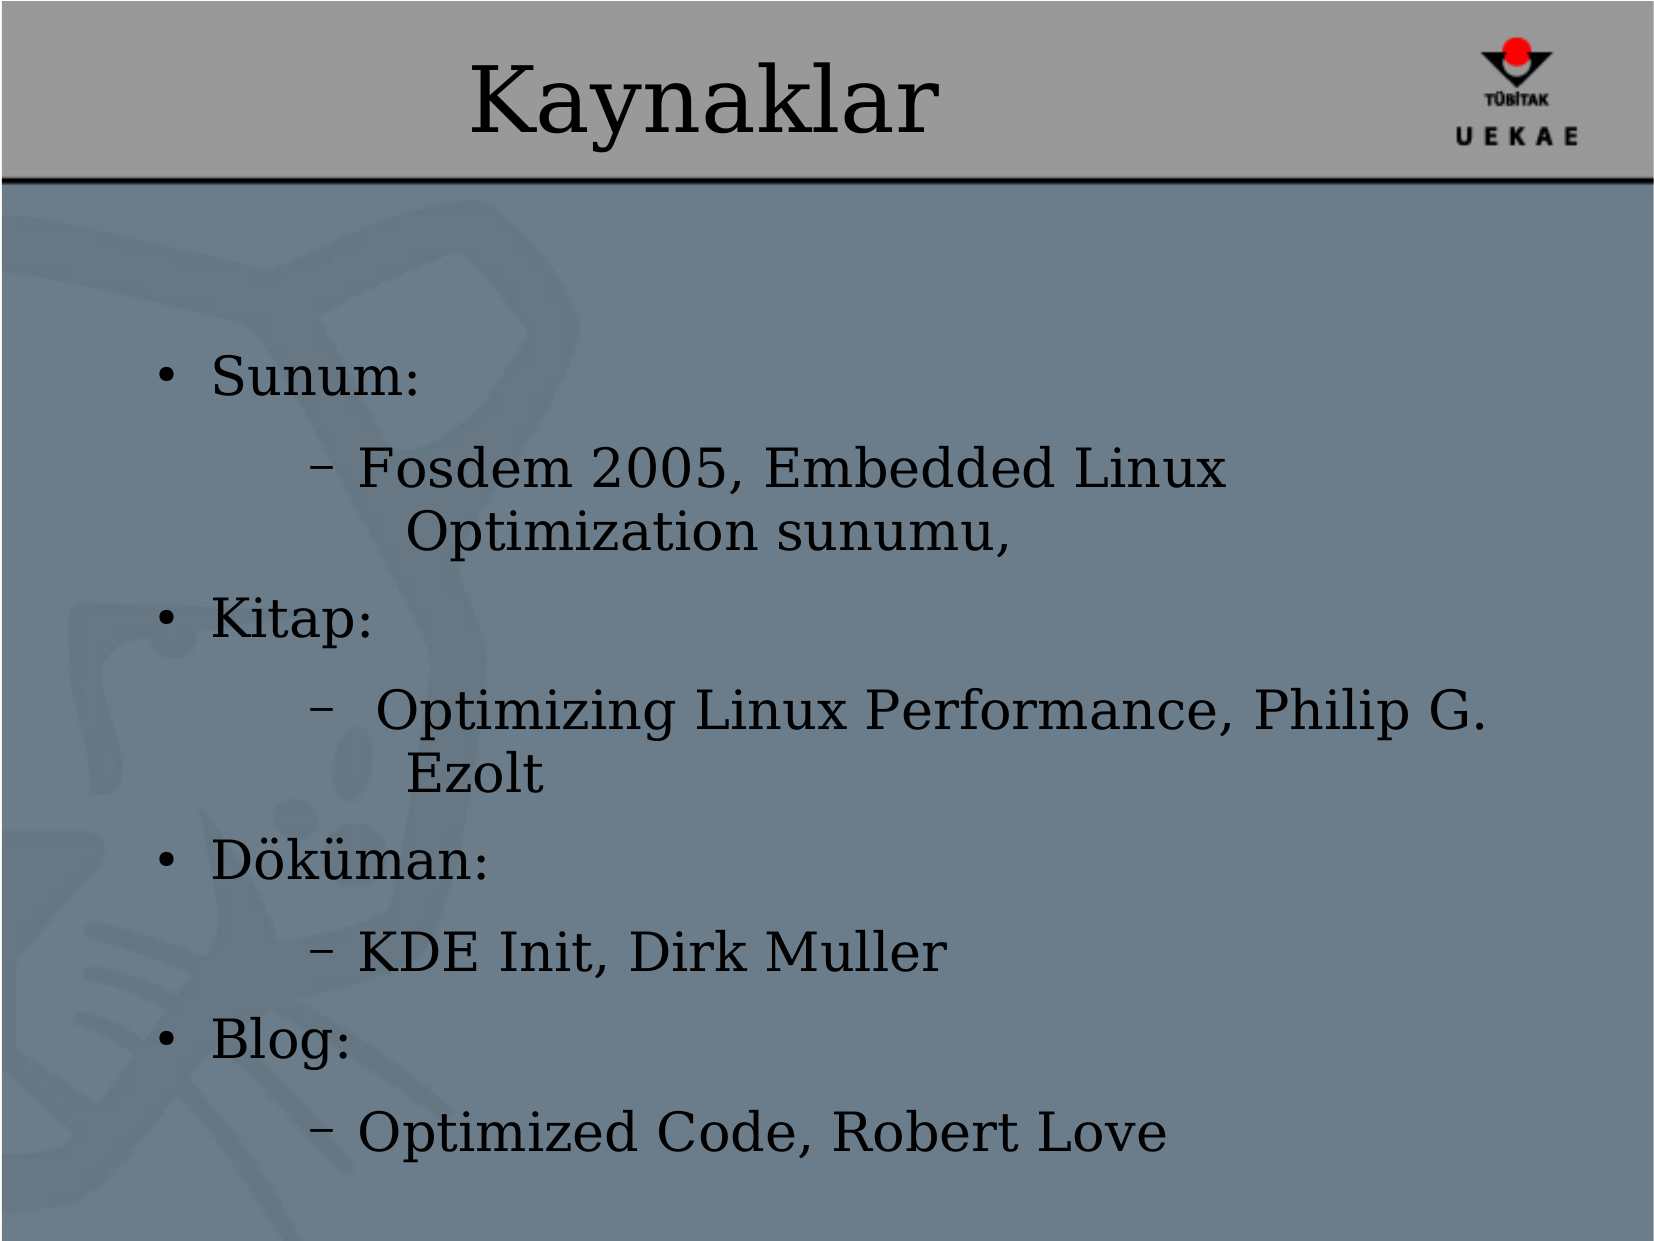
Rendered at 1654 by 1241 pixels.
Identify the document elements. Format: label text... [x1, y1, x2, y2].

list Sunum: Fosdem 2005, Embedded Linux Optimization sunumu, Kitap: Optimizing Linux Performance, Philip G. Ezolt Döküman: KDE Init, Dirk Muller Blog: Optimized Code, Robert Love [121, 344, 1534, 1164]
picture [1, 1, 1654, 1241]
title Kaynaklar [0, 0, 1410, 204]
